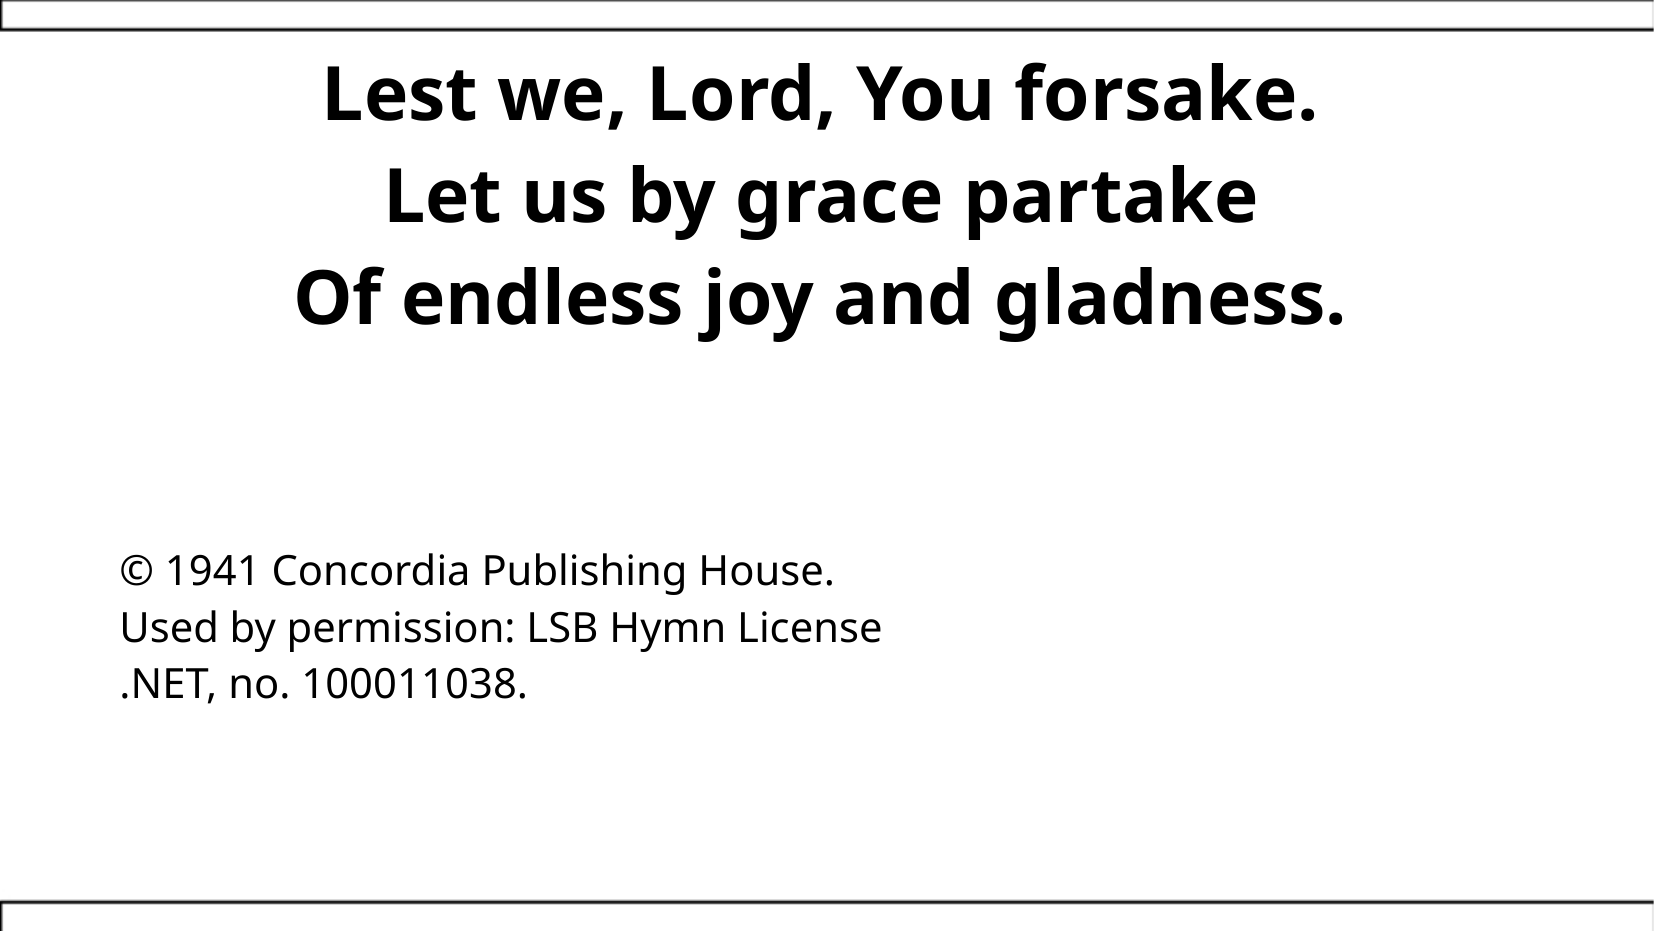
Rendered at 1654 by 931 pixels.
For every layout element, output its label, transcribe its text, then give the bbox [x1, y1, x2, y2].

text_box Lest we, Lord, You forsake. Let us by grace partake Of endless joy and gladness. © 1941 Concordia Publishing House. Used by permission: LSB Hymn License .NET, no. 100011038. [85, 32, 1556, 813]
picture [0, 0, 1654, 931]
